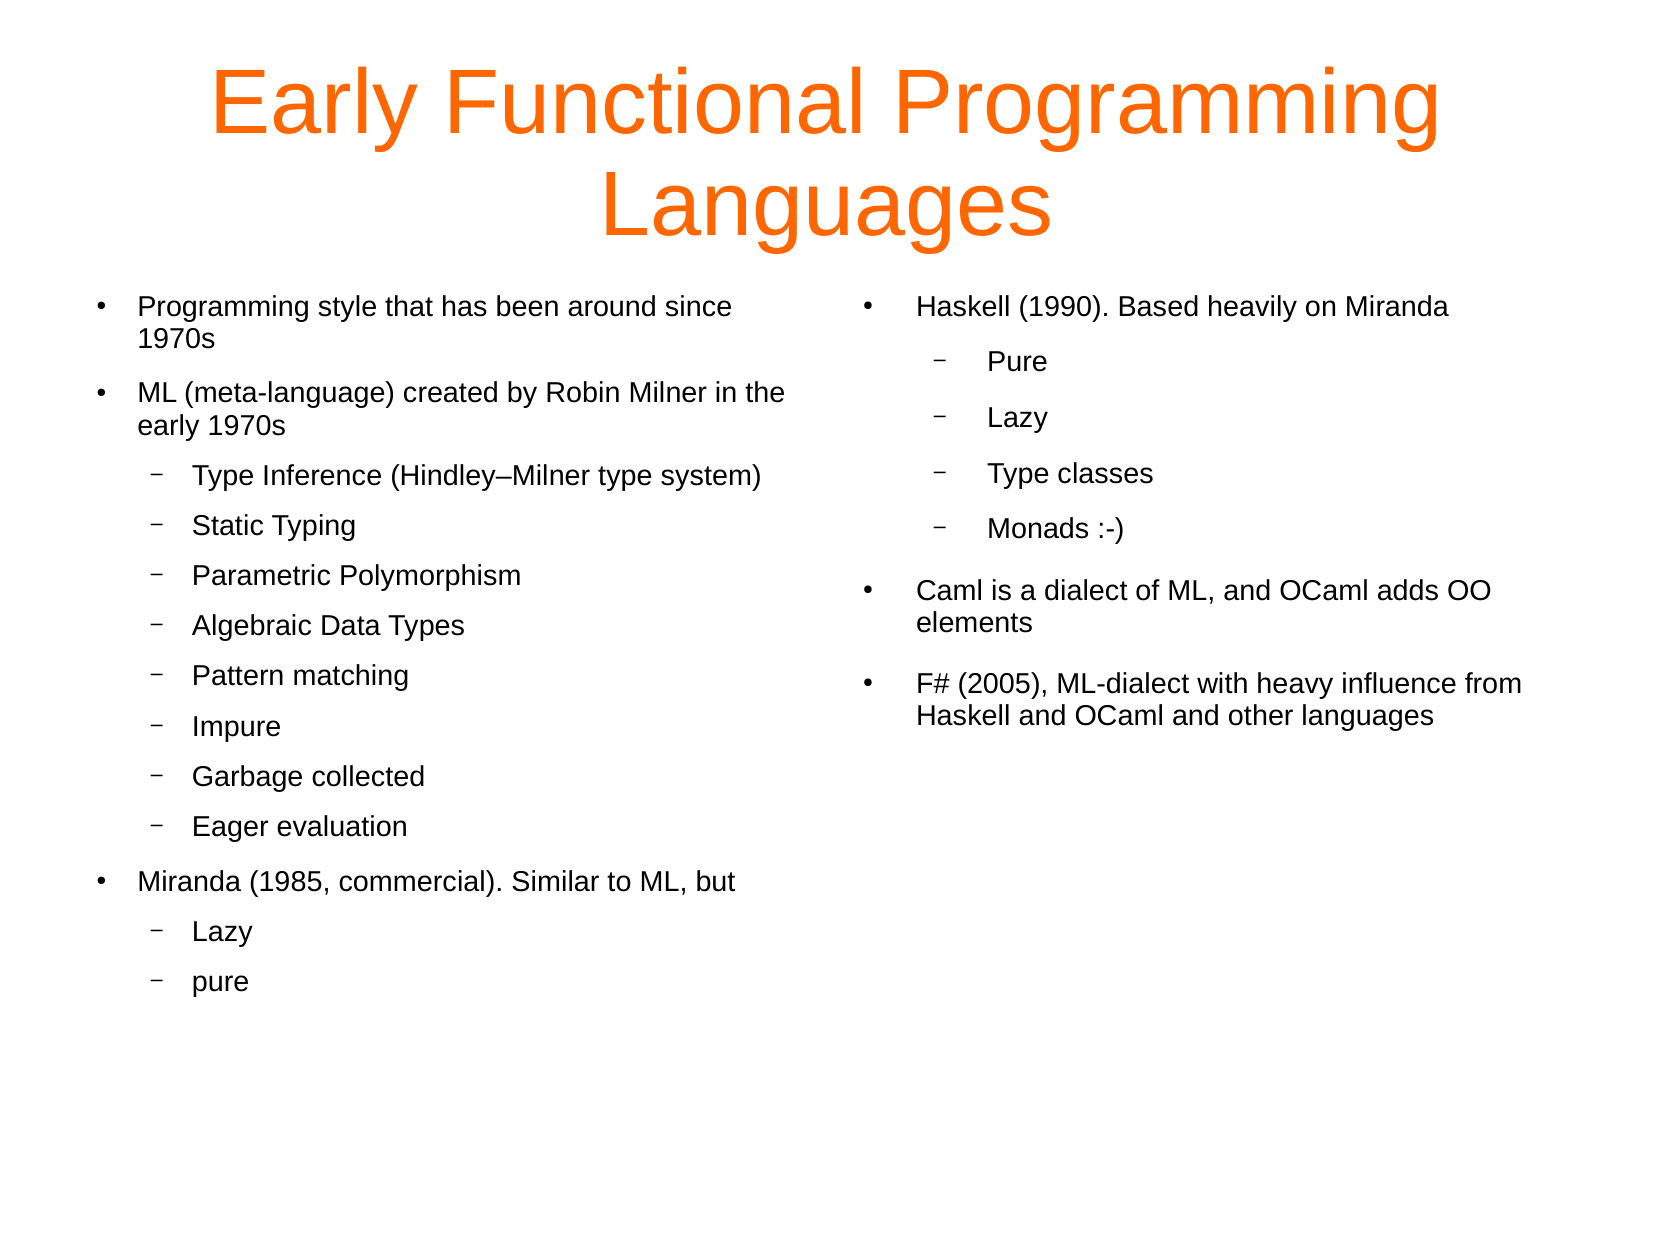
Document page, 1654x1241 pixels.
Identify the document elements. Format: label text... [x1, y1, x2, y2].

title Early Functional Programming Languages [82, 49, 1571, 257]
list Programming style that has been around since 1970s ML (meta-language) created by Robin Milner in the early 1970s Type Inference (Hindley–Milner type system) Static Typing Parametric Polymorphism Algebraic Data Types Pattern matching Impure Garbage collected Eager evaluation Miranda (1985, commercial). Similar to ML, but Lazy pure [82, 290, 809, 1010]
list Haskell (1990). Based heavily on Miranda Pure Lazy Type classes Monads :-) Caml is a dialect of ML, and OCaml adds OO elements F# (2005), ML-dialect with heavy influence from Haskell and OCaml and other languages [845, 290, 1572, 1010]
